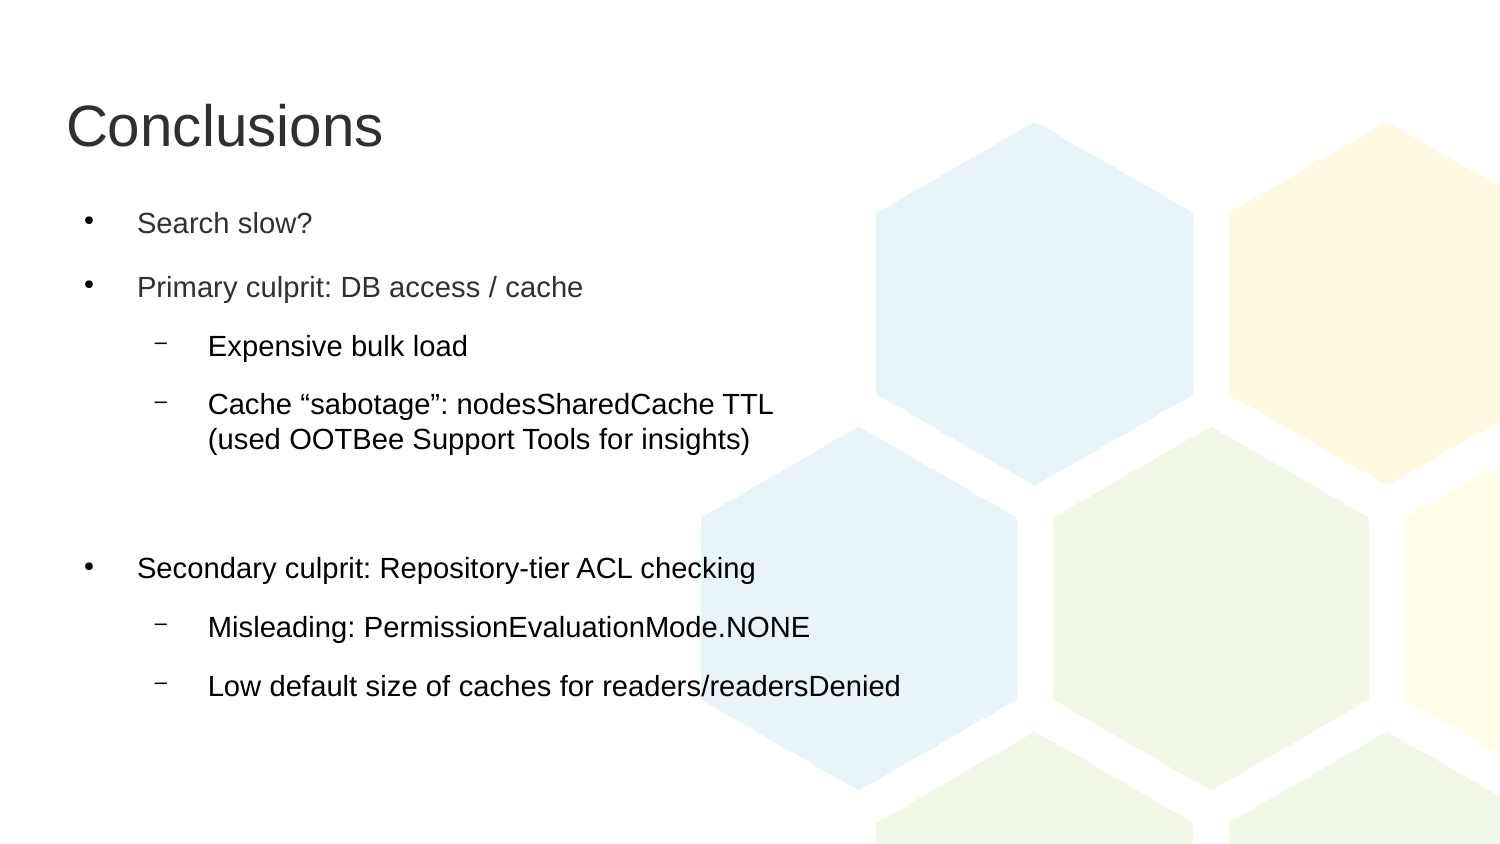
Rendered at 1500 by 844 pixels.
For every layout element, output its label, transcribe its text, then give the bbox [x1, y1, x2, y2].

title Conclusions [51, 72, 1449, 167]
list Search slow? Primary culprit: DB access / cache Expensive bulk load Cache “sabotage”: nodesSharedCache TTL (used OOTBee Support Tools for insights) Secondary culprit: Repository-tier ACL checking Misleading: PermissionEvaluationMode.NONE Low default size of caches for readers/readersDenied [51, 189, 1449, 750]
picture [0, 0, 1500, 844]
